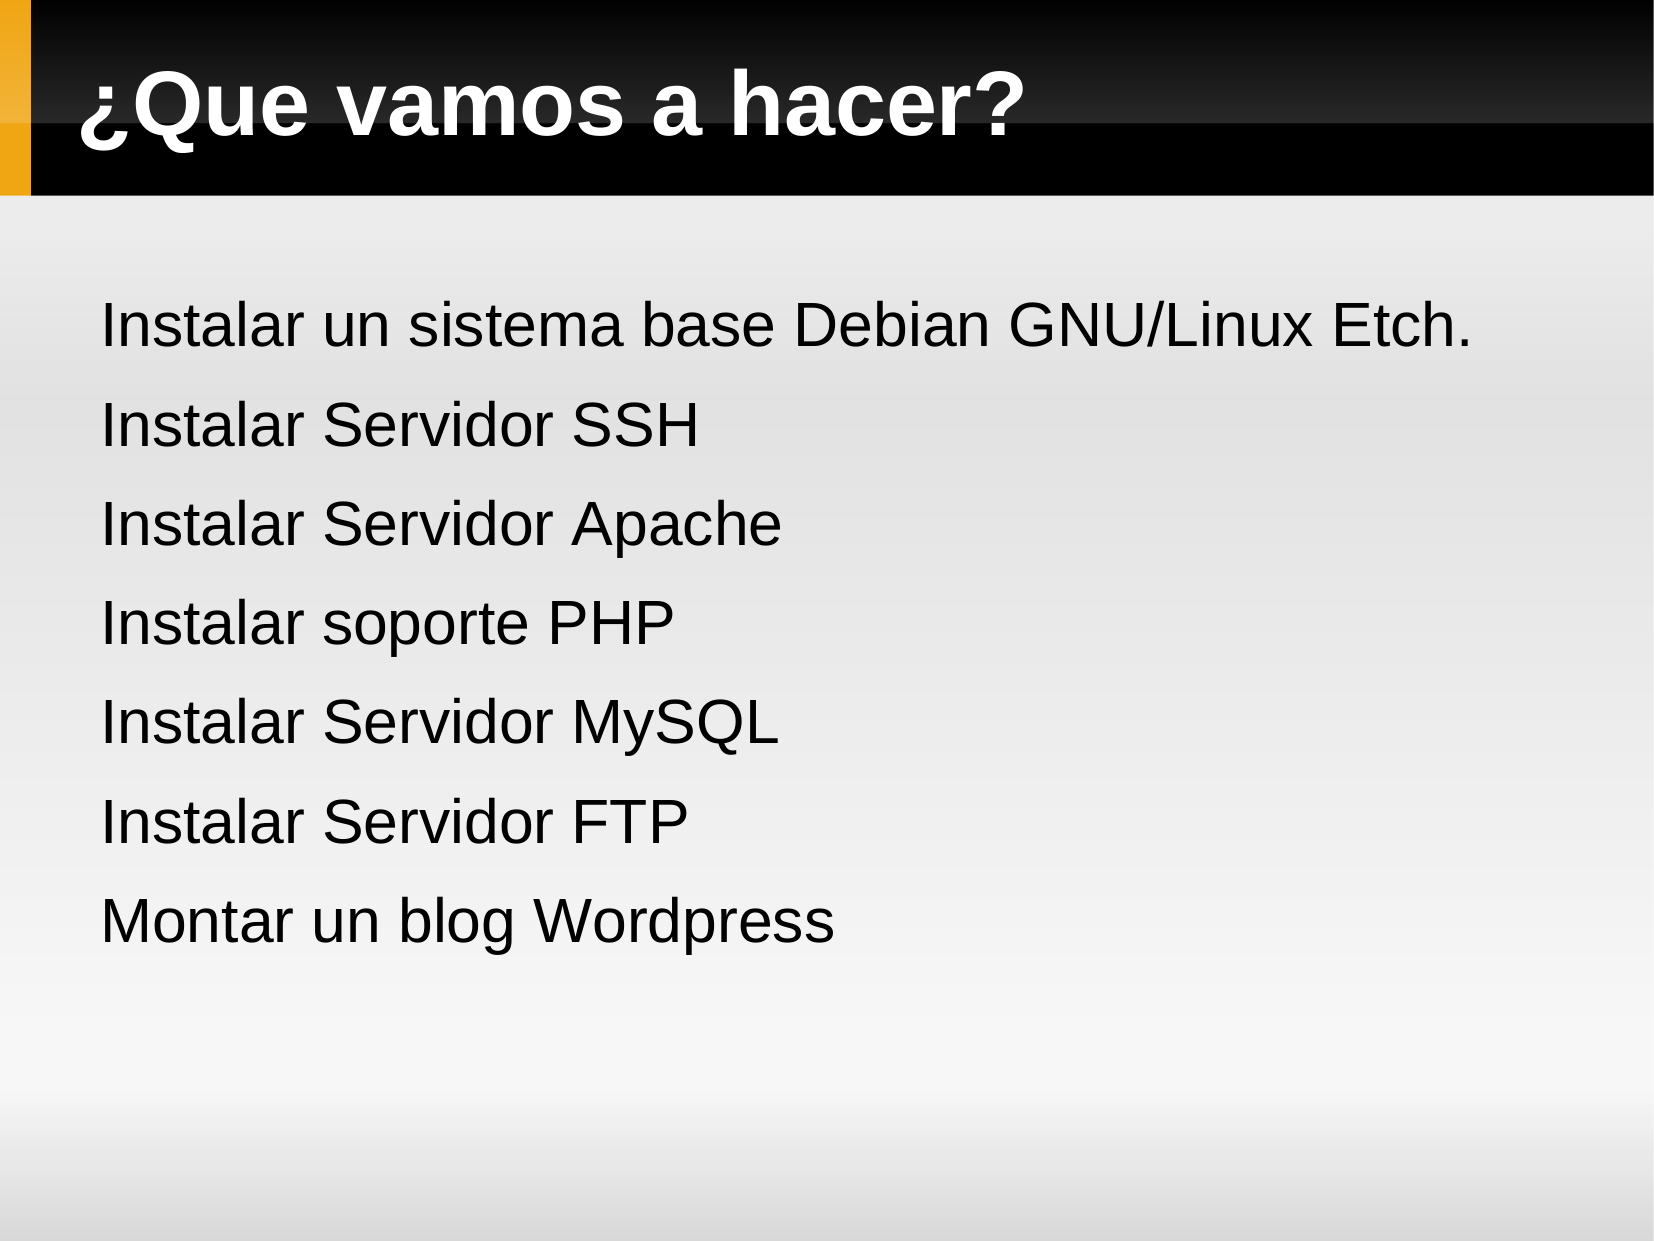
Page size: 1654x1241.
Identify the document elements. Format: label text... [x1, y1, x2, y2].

title ¿Que vamos a hacer? [76, 7, 1565, 200]
list Instalar un sistema base Debian GNU/Linux Etch. Instalar Servidor SSH Instalar Servidor Apache Instalar soporte PHP Instalar Servidor MySQL Instalar Servidor FTP Montar un blog Wordpress [82, 290, 1571, 1117]
picture [0, 0, 1654, 1241]
